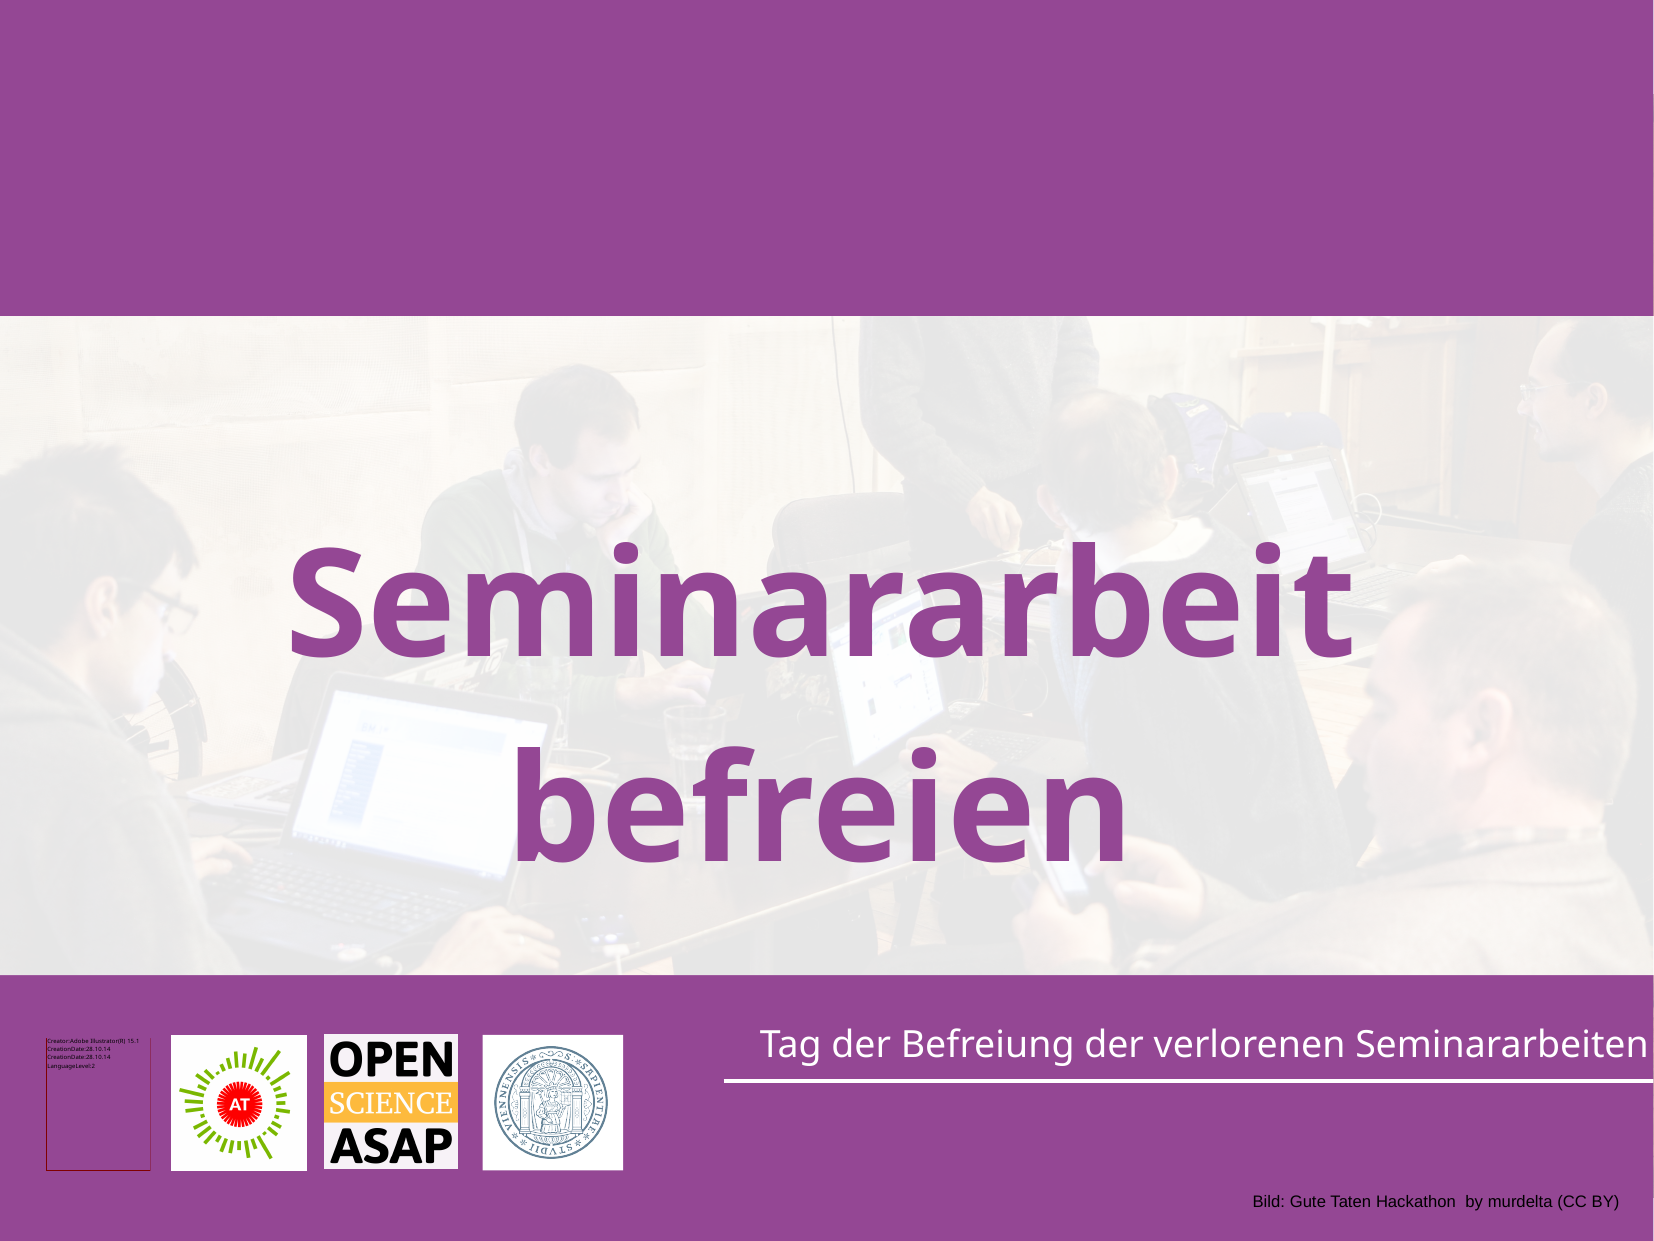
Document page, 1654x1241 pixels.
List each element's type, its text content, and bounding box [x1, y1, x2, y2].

picture [45, 1039, 151, 1171]
text_box [0, 0, 1654, 1241]
text_box Tag der Befreiung der verlorenen Seminararbeiten [745, 1010, 1631, 1068]
picture [494, 1046, 608, 1159]
picture [324, 1034, 458, 1169]
text_box Seminararbeit befreien [48, 489, 1594, 842]
text_box Bild: Gute Taten Hackathon by murdelta (CC BY) [615, 1185, 1636, 1219]
picture [171, 1035, 307, 1171]
